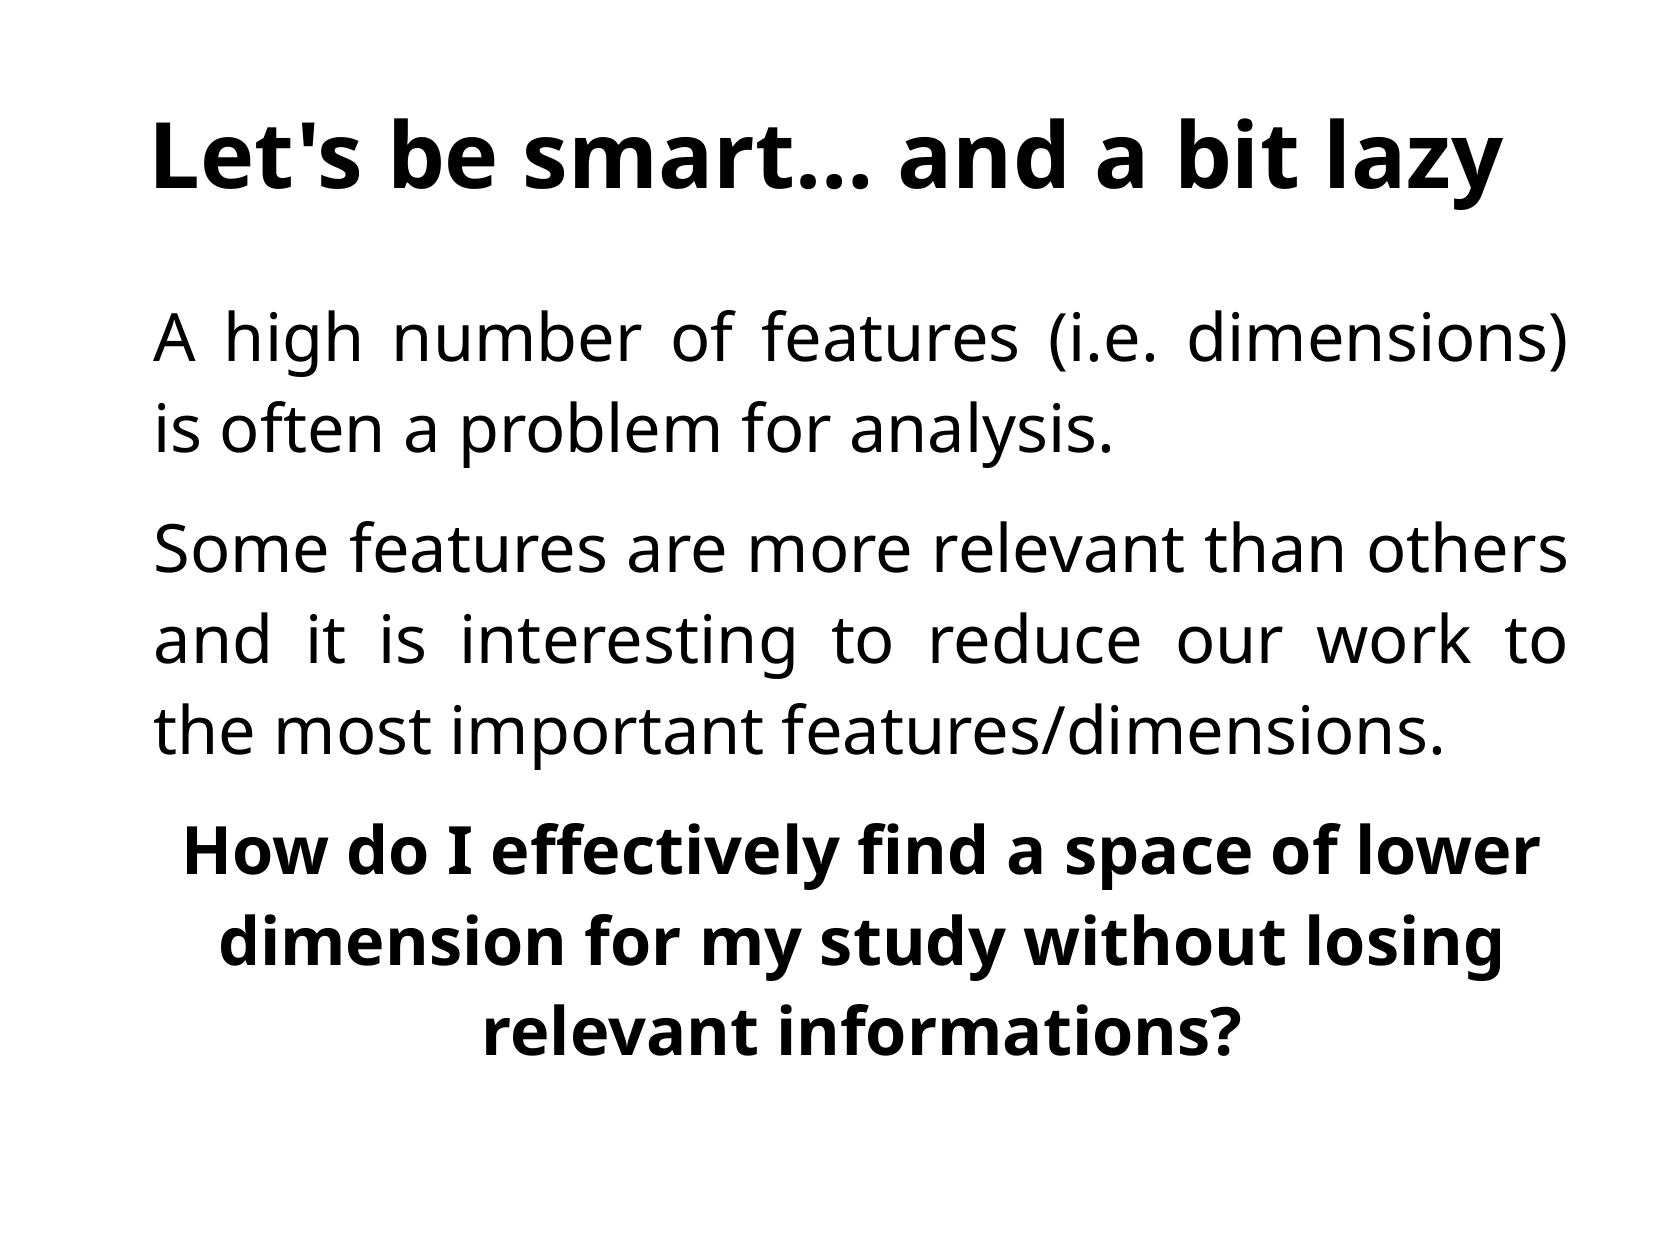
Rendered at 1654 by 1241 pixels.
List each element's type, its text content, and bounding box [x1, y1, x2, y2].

list A high number of features (i.e. dimensions) is often a problem for analysis. Some features are more relevant than others and it is interesting to reduce our work to the most important features/dimensions. How do I effectively find a space of lower dimension for my study without losing relevant informations? [82, 290, 1571, 1096]
title Let's be smart… and a bit lazy [82, 49, 1571, 257]
